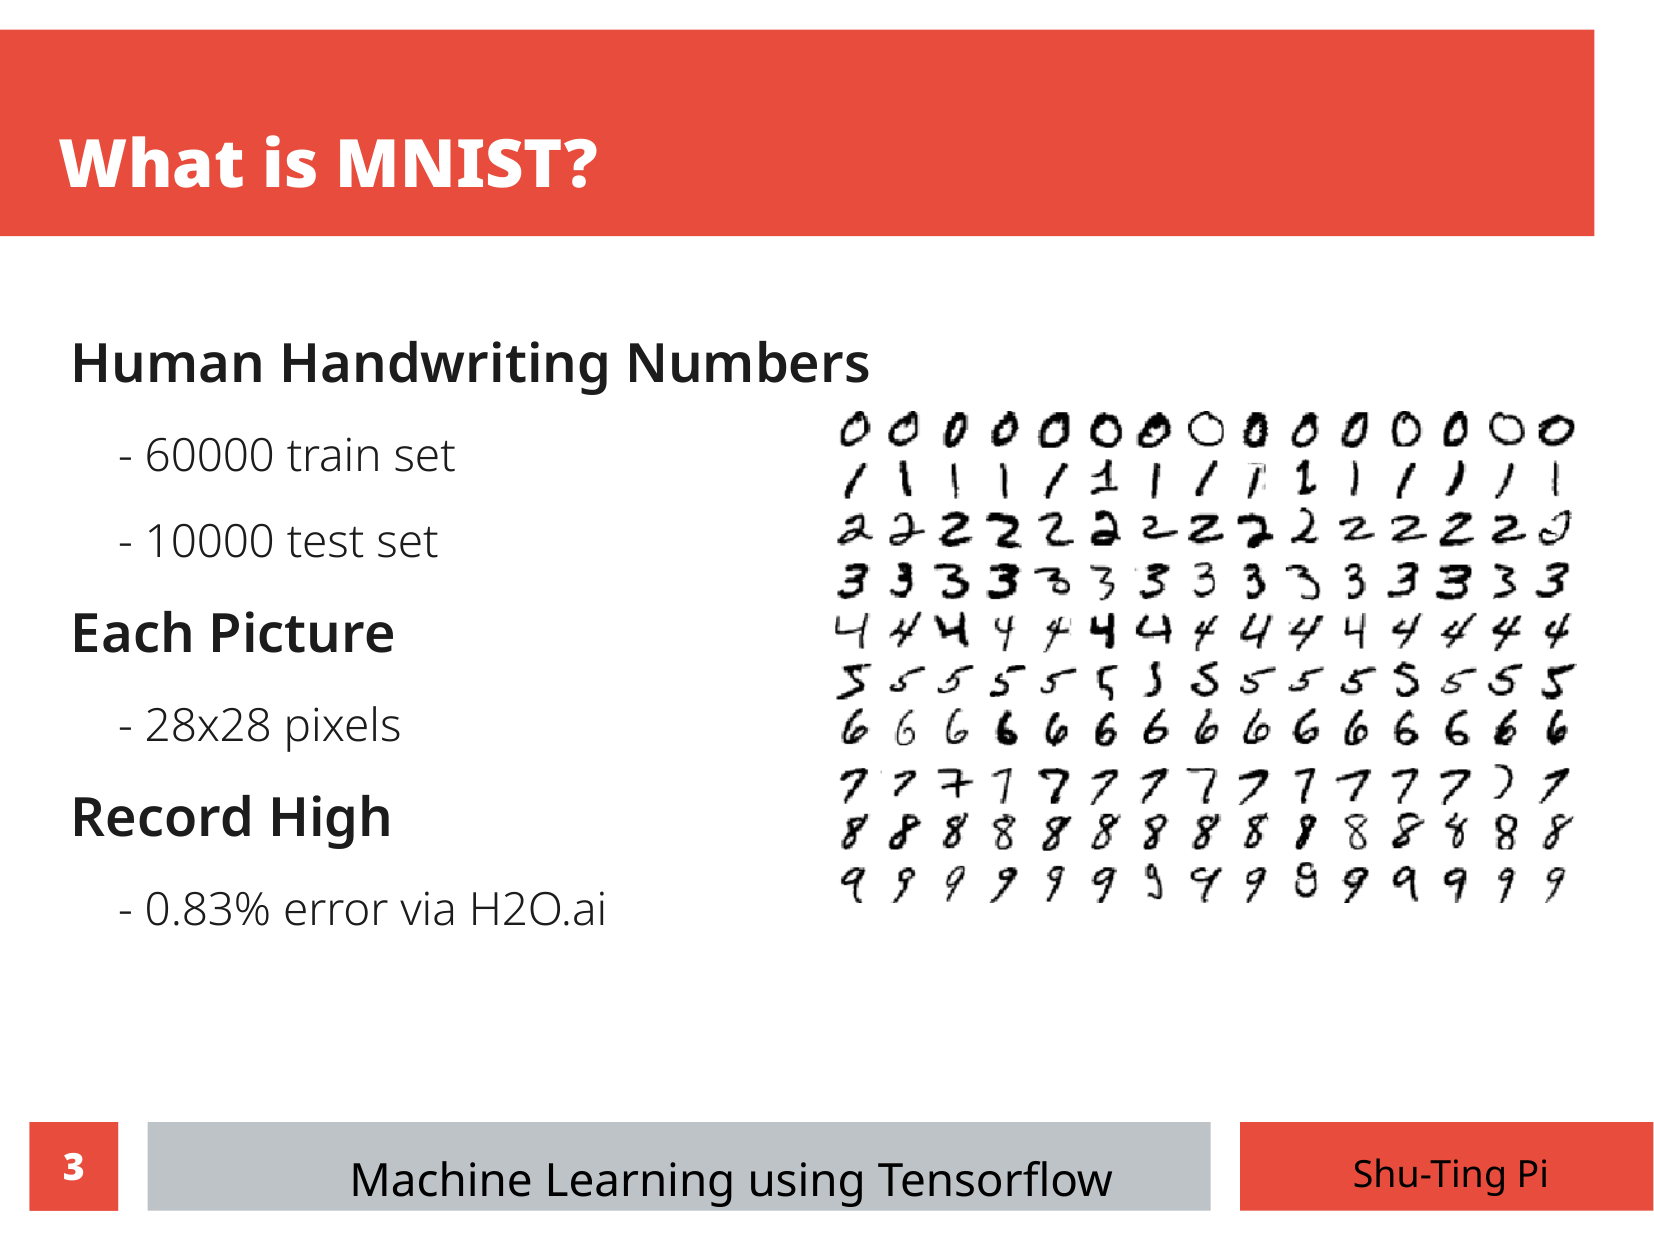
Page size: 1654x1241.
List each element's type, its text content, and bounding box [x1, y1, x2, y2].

text_box Shu-Ting Pi [1338, 1140, 1573, 1203]
picture [835, 411, 1577, 903]
title What is MNIST? [59, 59, 1595, 207]
text_box Machine Learning using Tensorflow [334, 1139, 1220, 1241]
list Human Handwriting Numbers - 60000 train set - 10000 test set Each Picture - 28x28 pixels Record High - 0.83% error via H2O.ai [70, 324, 1577, 1093]
